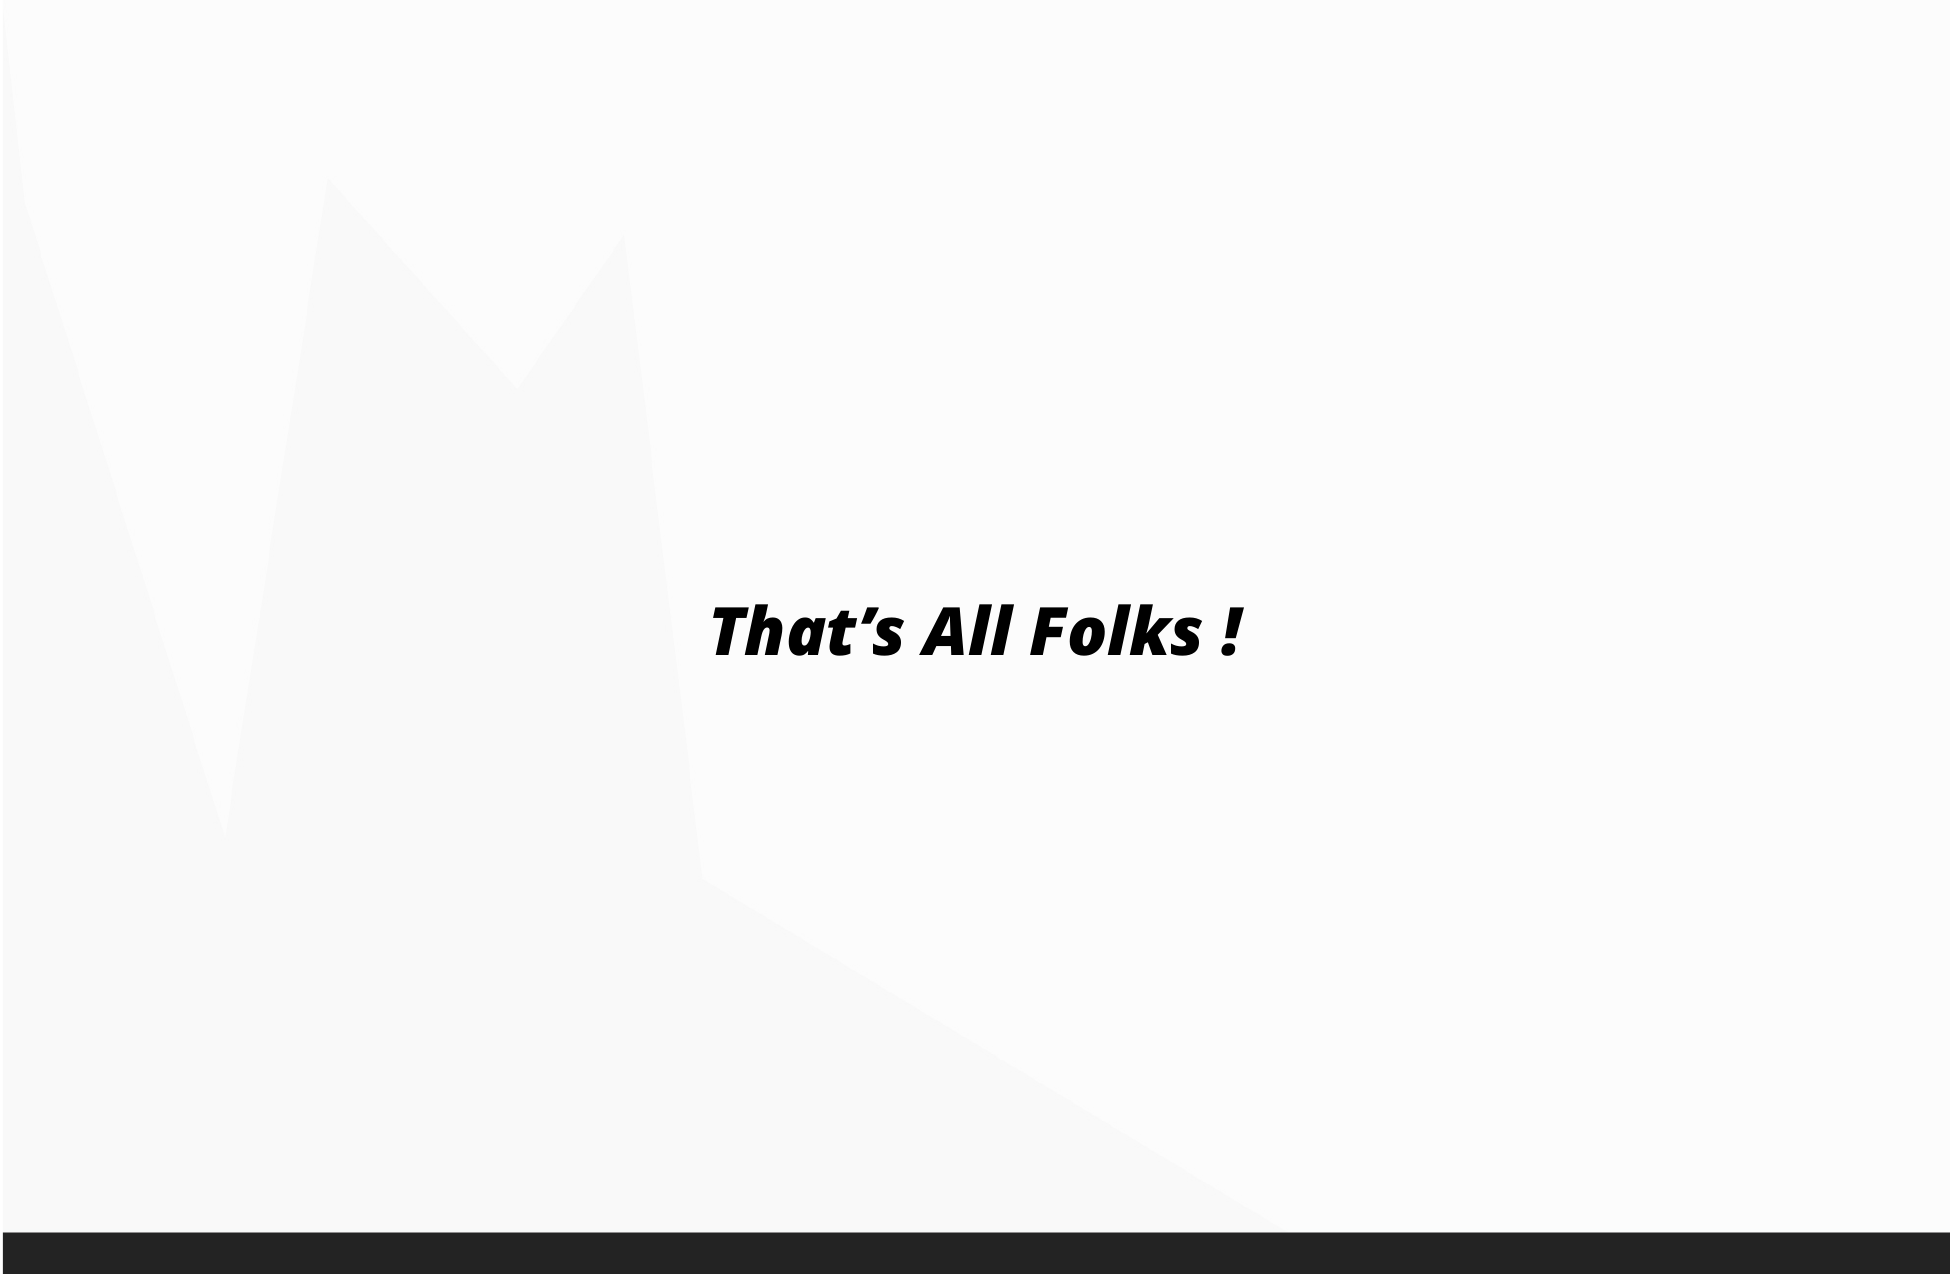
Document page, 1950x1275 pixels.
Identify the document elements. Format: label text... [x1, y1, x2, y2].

text_box That’s All Folks ! [97, 135, 1853, 1123]
picture [2, 0, 1950, 1275]
